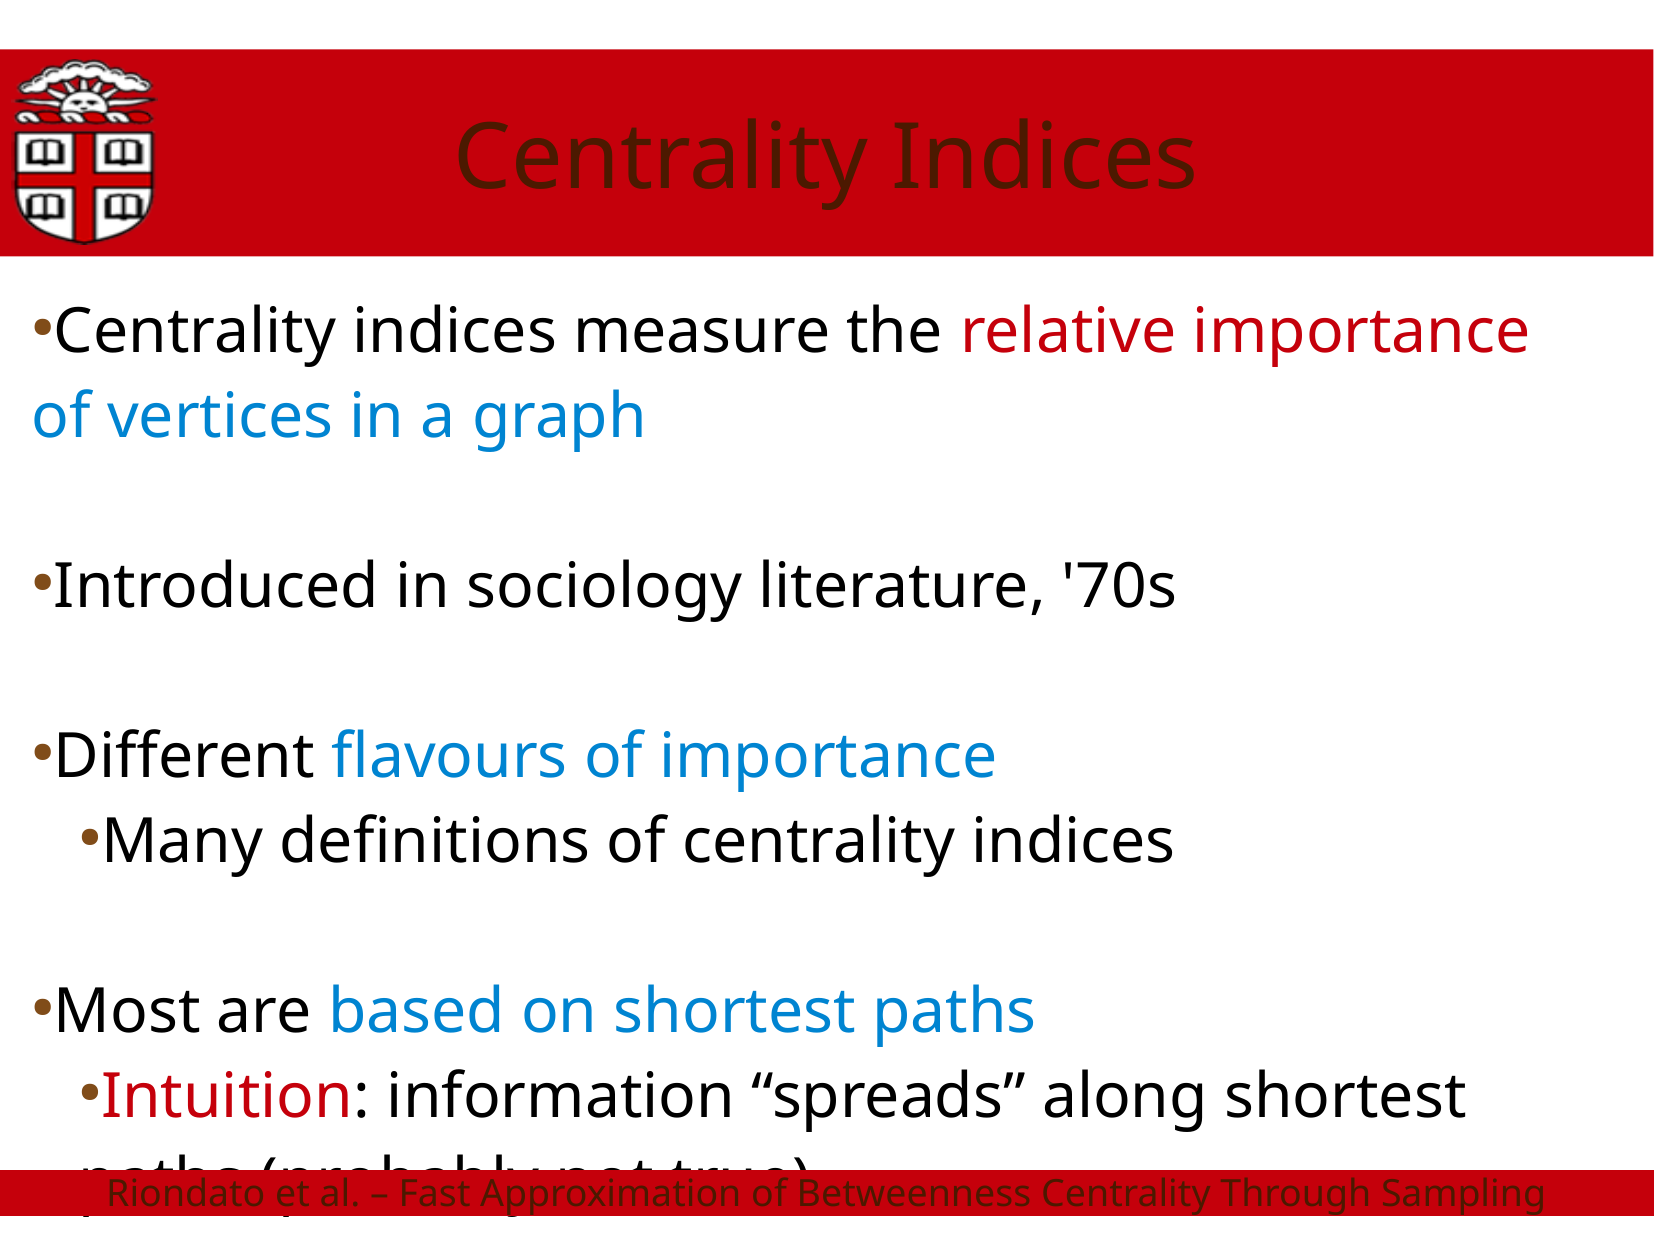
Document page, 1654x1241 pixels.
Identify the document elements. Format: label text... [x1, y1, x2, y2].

text_box Centrality indices measure the relative importance of vertices in a graph Introduced in sociology literature, '70s Different flavours of importance Many definitions of centrality indices Most are based on shortest paths Intuition: information “spreads” along shortest paths (probably not true) Can be extended to include routing info [16, 278, 1607, 1170]
title Centrality Indices [0, 49, 1654, 257]
text_box Riondato et al. – Fast Approximation of Betweenness Centrality Through Sampling [0, 1170, 1654, 1216]
picture [11, 59, 158, 245]
